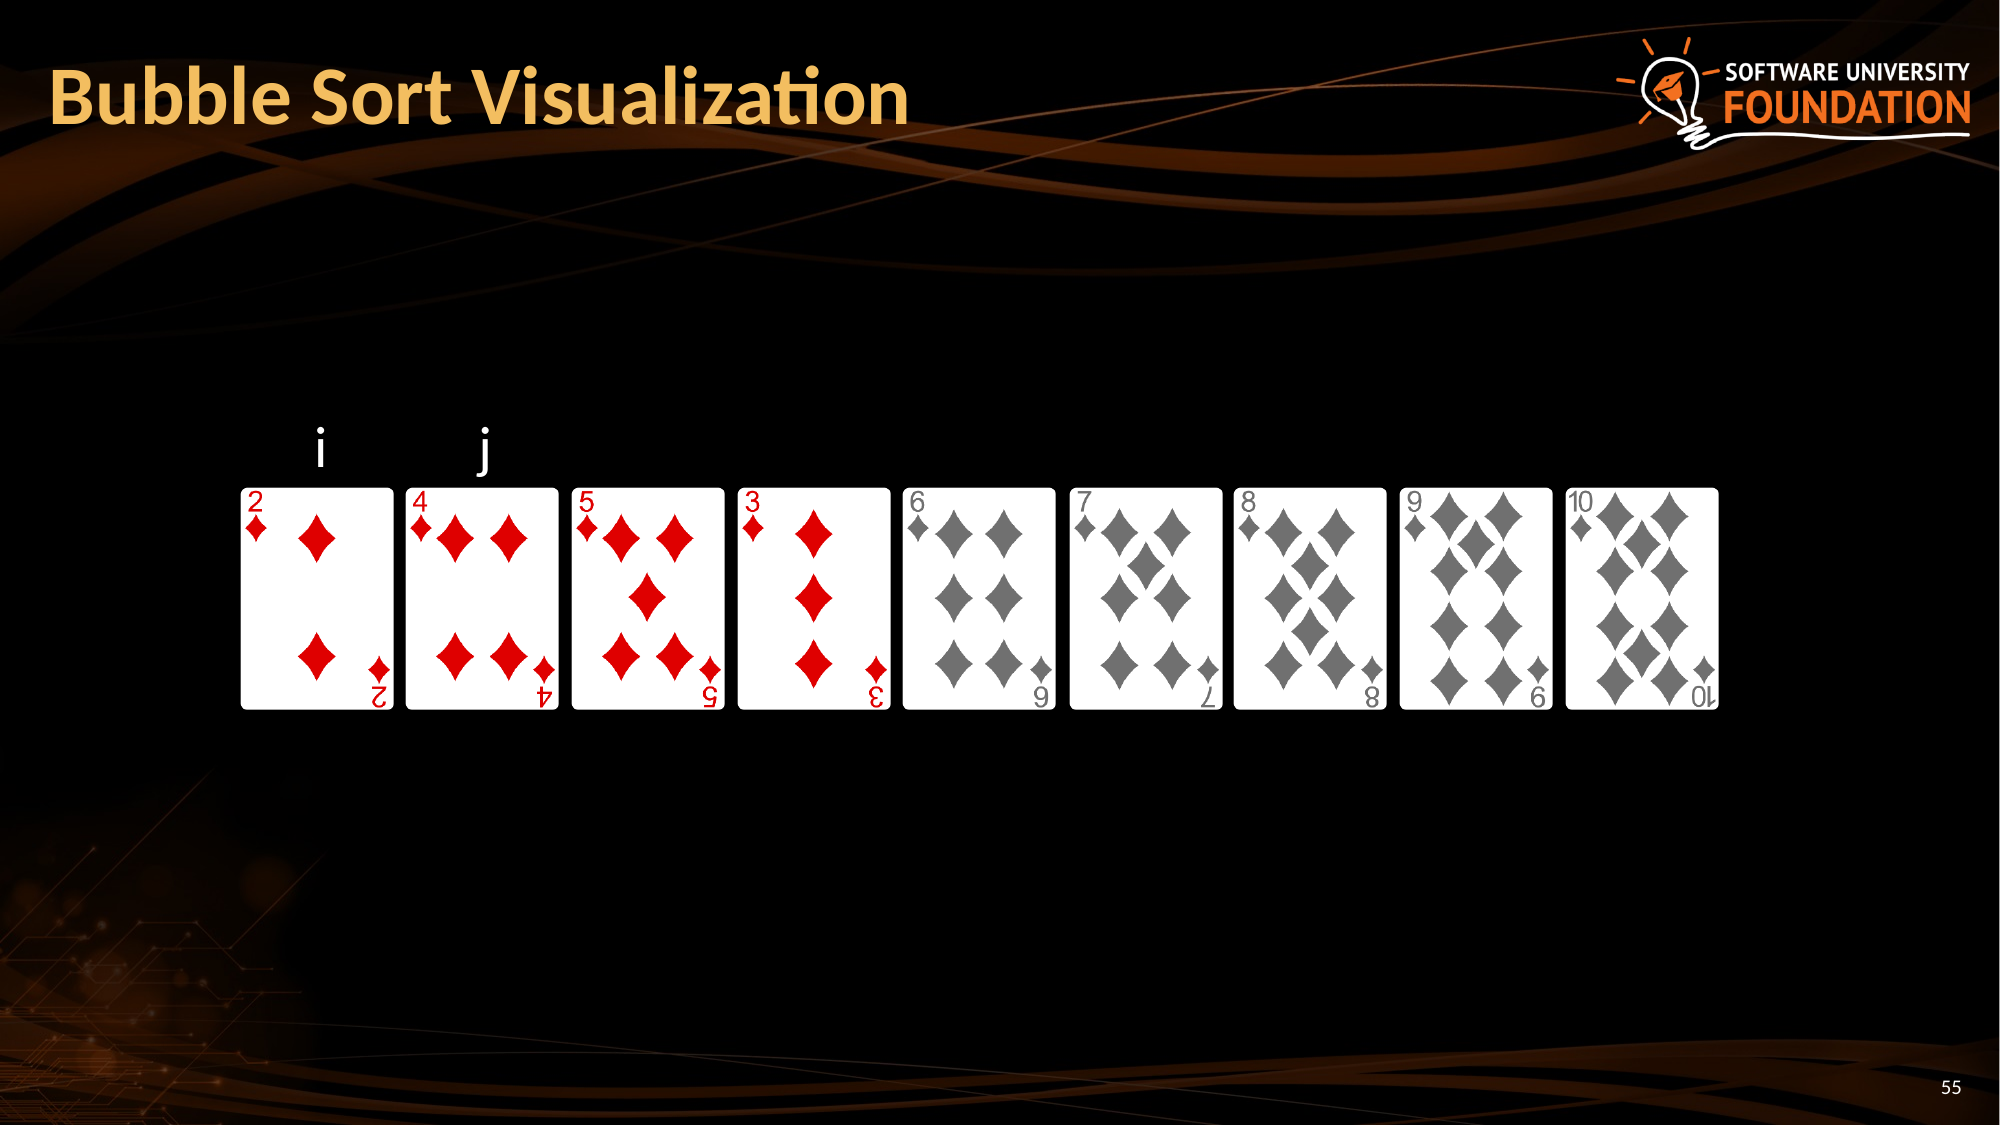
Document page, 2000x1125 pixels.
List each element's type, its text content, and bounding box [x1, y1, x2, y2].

text_box i [300, 401, 343, 487]
title Bubble Sort Visualization [30, 6, 1602, 189]
picture [0, 0, 2000, 1125]
slide_number <number> [1897, 1070, 1968, 1103]
text_box j [463, 401, 508, 487]
